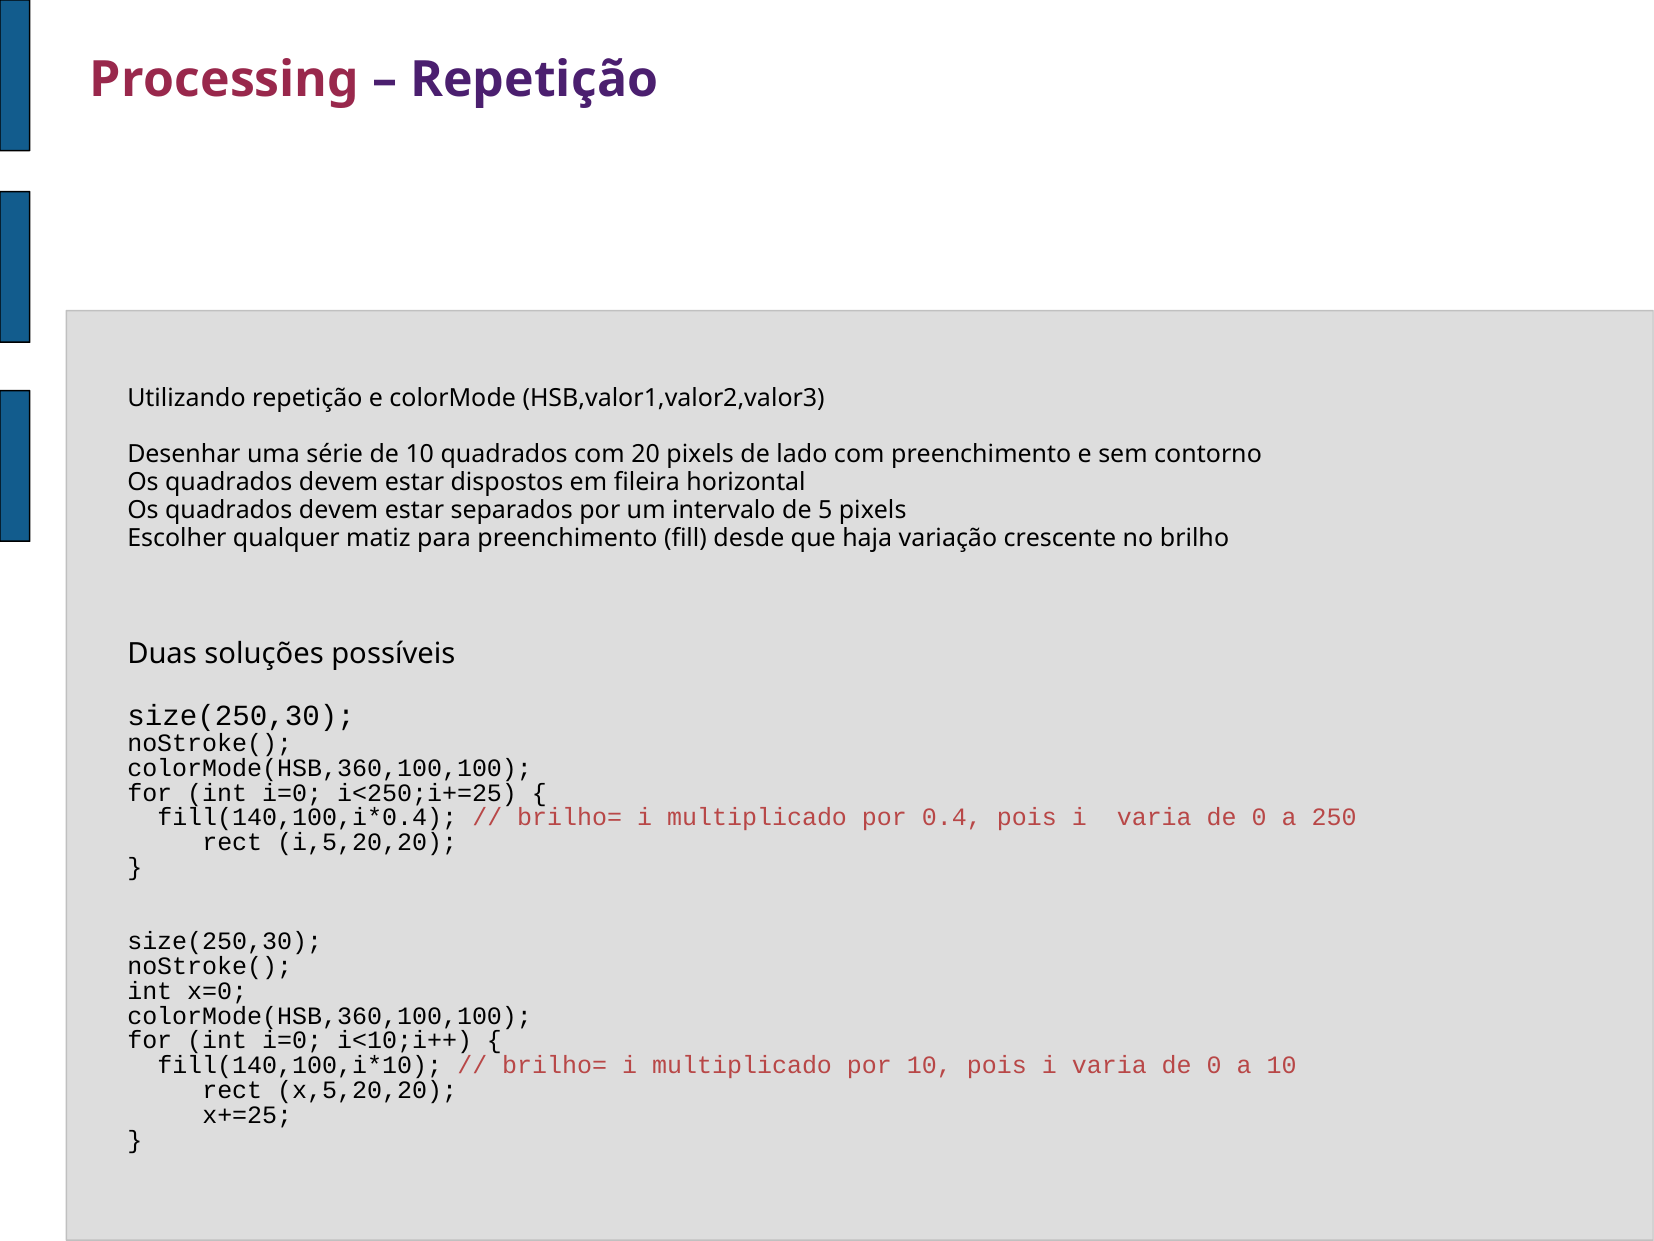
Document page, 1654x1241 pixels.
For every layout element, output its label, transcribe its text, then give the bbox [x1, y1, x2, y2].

text_box Processing – Repetição [75, 37, 1501, 113]
text_box Utilizando repetição e colorMode (HSB,valor1,valor2,valor3) Desenhar uma série de 10 quadrados com 20 pixels de lado com preenchimento e sem contorno Os quadrados devem estar dispostos em fileira horizontal Os quadrados devem estar separados por um intervalo de 5 pixels Escolher qualquer matiz para preenchimento (fill) desde que haja variação crescente no brilho Duas soluções possíveis size(250,30); noStroke(); colorMode(HSB,360,100,100); for (int i=0; i<250;i+=25) { fill(140,100,i*0.4); // brilho= i multiplicado por 0.4, pois i varia de 0 a 250 rect (i,5,20,20); } size(250,30); noStroke(); int x=0; colorMode(HSB,360,100,100); for (int i=0; i<10;i++) { fill(140,100,i*10); // brilho= i multiplicado por 10, pois i varia de 0 a 10 rect (x,5,20,20); x+=25; } [112, 375, 1373, 1211]
